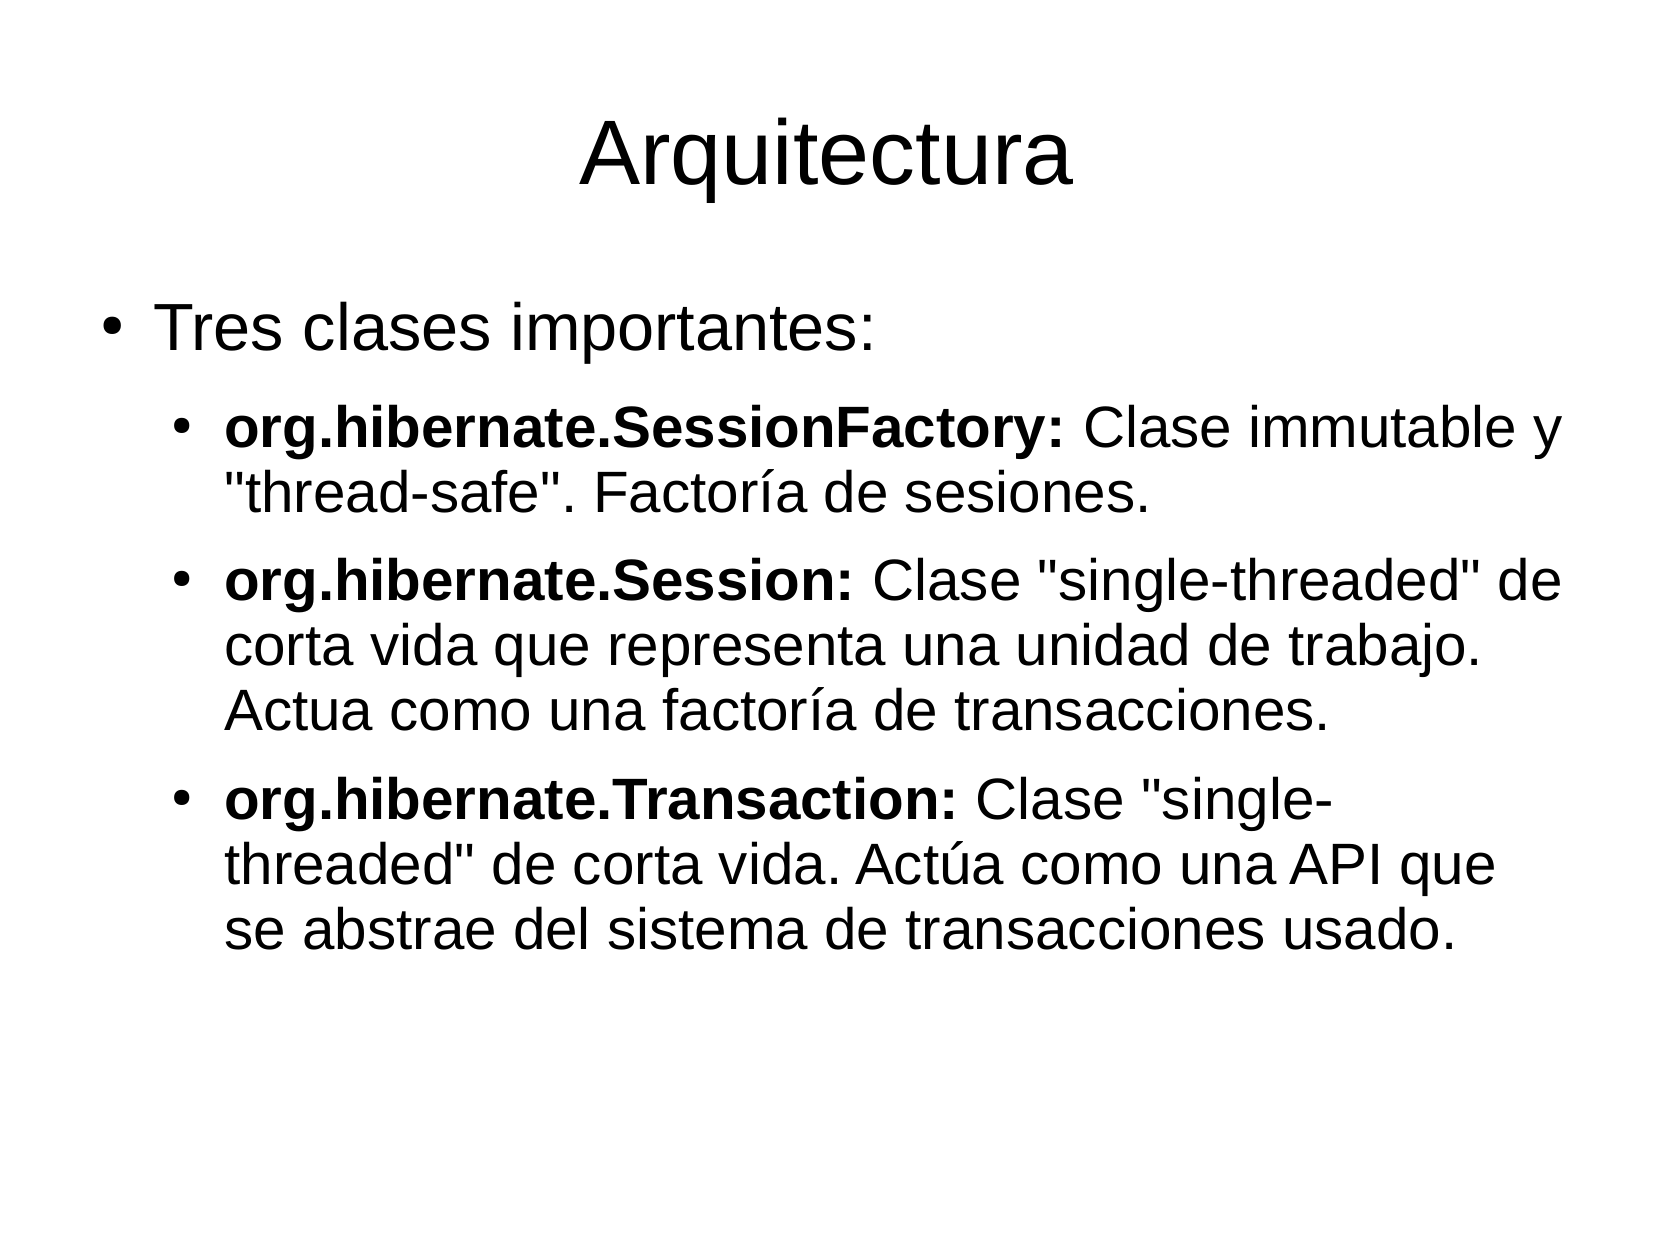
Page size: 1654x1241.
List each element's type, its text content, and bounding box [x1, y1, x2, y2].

title Arquitectura [82, 49, 1571, 257]
list Tres clases importantes: org.hibernate.SessionFactory: Clase immutable y "thread-safe". Factoría de sesiones. org.hibernate.Session: Clase "single-threaded" de corta vida que representa una unidad de trabajo. Actua como una factoría de transacciones. org.hibernate.Transaction: Clase "single-threaded" de corta vida. Actúa como una API que se abstrae del sistema de transacciones usado. [82, 290, 1571, 1109]
